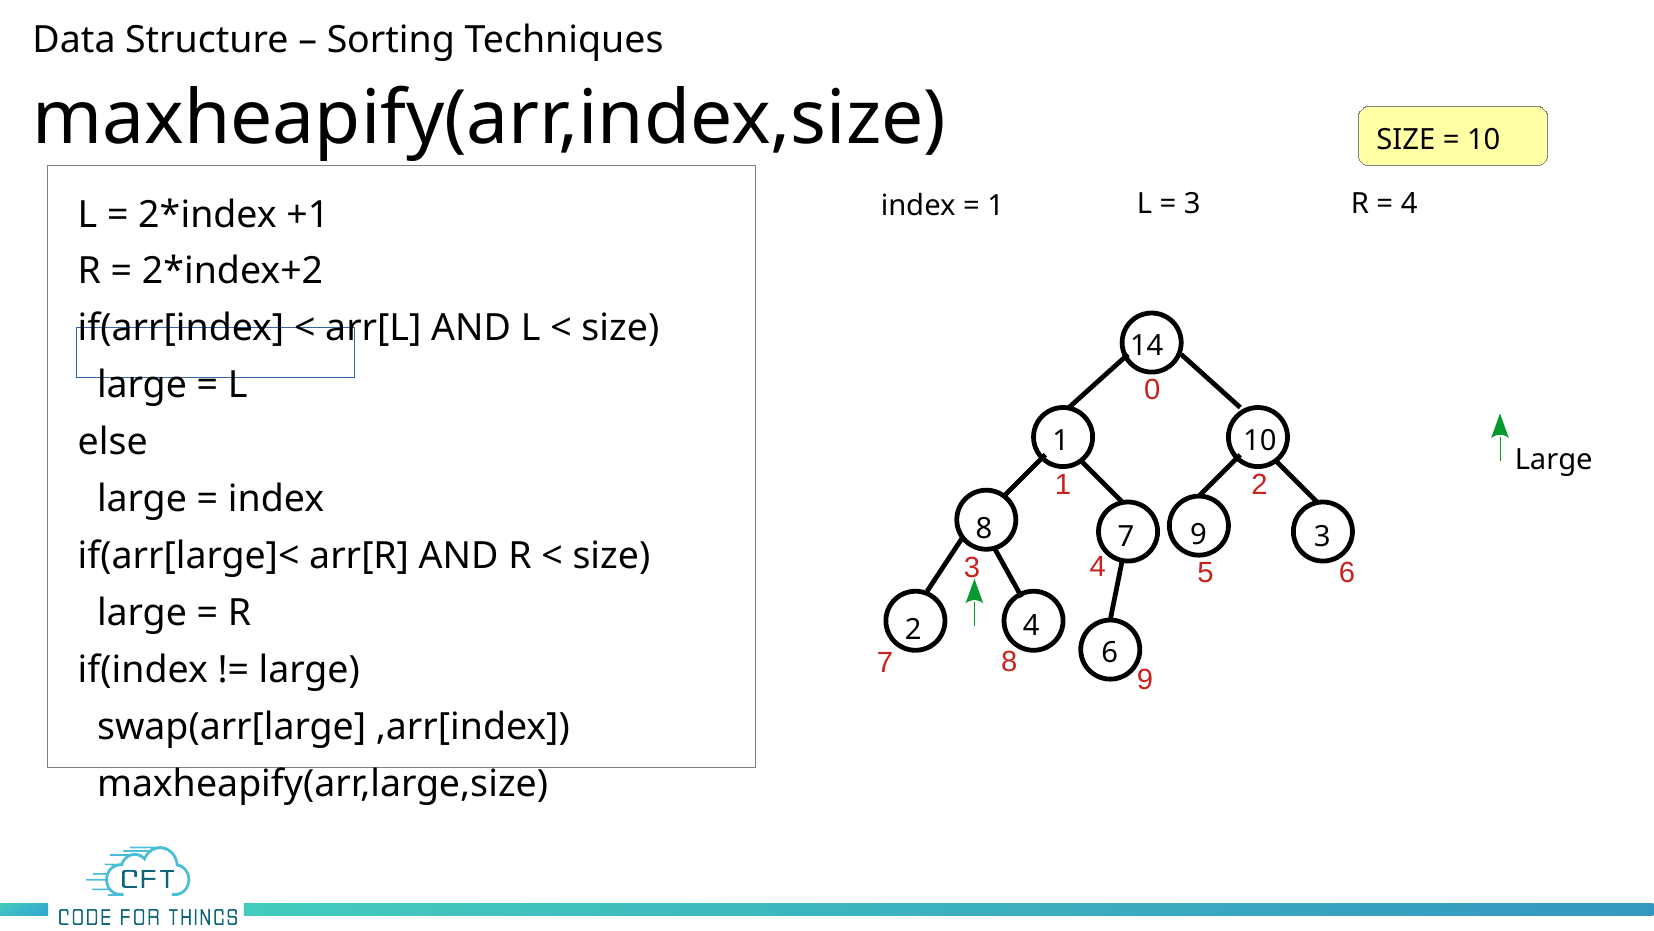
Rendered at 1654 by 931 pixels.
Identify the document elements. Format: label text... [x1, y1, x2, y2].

text_box 9 [1175, 506, 1224, 556]
text_box index = 1 [830, 177, 1075, 227]
text_box [1003, 605, 1008, 636]
text_box [489, 733, 499, 737]
text_box 3 [949, 543, 996, 592]
text_box [1057, 602, 1064, 639]
text_box [1176, 496, 1221, 506]
text_box 8 [960, 500, 1010, 550]
text_box [315, 733, 325, 737]
text_box [1033, 647, 1048, 651]
text_box [885, 605, 890, 636]
text_box [172, 733, 182, 737]
text_box [1080, 632, 1086, 667]
text_box 3 [1299, 507, 1348, 557]
text_box [1033, 423, 1037, 451]
text_box 2 [890, 601, 939, 651]
text_box 1 [1039, 460, 1086, 509]
text_box [1111, 501, 1145, 507]
text_box 10 [1228, 411, 1296, 461]
text_box 14 [1107, 317, 1184, 367]
text_box [47, 166, 756, 768]
text_box 5 [1182, 548, 1229, 597]
text_box [1121, 557, 1144, 562]
text_box [1135, 633, 1140, 666]
text_box [893, 591, 938, 601]
text_box [1306, 501, 1340, 507]
text_box 8 [986, 638, 1033, 686]
text_box 9 [1122, 655, 1168, 704]
text_box L = 2*index +1 R = 2*index+2 if(arr[index] < arr[L] AND L < size) large = L else large = index if(arr[large]< arr[R] AND R < size) large = R if(index != large) swap(arr[large] ,arr[index]) maxheapify(arr,large,size) [53, 179, 756, 733]
text_box Large [1464, 431, 1622, 481]
text_box [1023, 591, 1052, 597]
text_box 7 [1102, 507, 1151, 557]
text_box [956, 506, 960, 534]
text_box [1307, 557, 1324, 562]
text_box L = 3 [1086, 175, 1239, 225]
text_box 6 [1086, 624, 1135, 674]
text_box [1010, 502, 1016, 538]
text_box 4 [1008, 597, 1057, 647]
text_box [1244, 407, 1272, 411]
text_box [1093, 674, 1127, 680]
text_box 0 [1129, 365, 1176, 414]
text_box 2 [1236, 460, 1283, 509]
text_box 4 [1074, 542, 1121, 591]
text_box [1358, 106, 1548, 166]
text_box [939, 602, 946, 639]
text_box [1095, 620, 1126, 624]
text_box SIZE = 10 [1361, 110, 1542, 160]
picture [59, 846, 237, 925]
text_box 7 [862, 638, 909, 686]
text_box [1224, 510, 1229, 542]
text_box [1049, 407, 1077, 411]
text_box 3 [949, 543, 955, 552]
text_box [1151, 512, 1158, 551]
text_box 1 [1037, 411, 1105, 461]
text_box [1348, 515, 1353, 548]
text_box 6 [1324, 548, 1371, 597]
text_box [1293, 514, 1299, 549]
text_box [1169, 508, 1175, 543]
title Data Structure – Sorting Techniques maxheapify(arr,index,size) [32, 12, 1184, 166]
text_box [964, 490, 1009, 500]
text_box [1136, 312, 1167, 317]
text_box R = 4 [1300, 175, 1457, 225]
text_box [1098, 517, 1102, 542]
